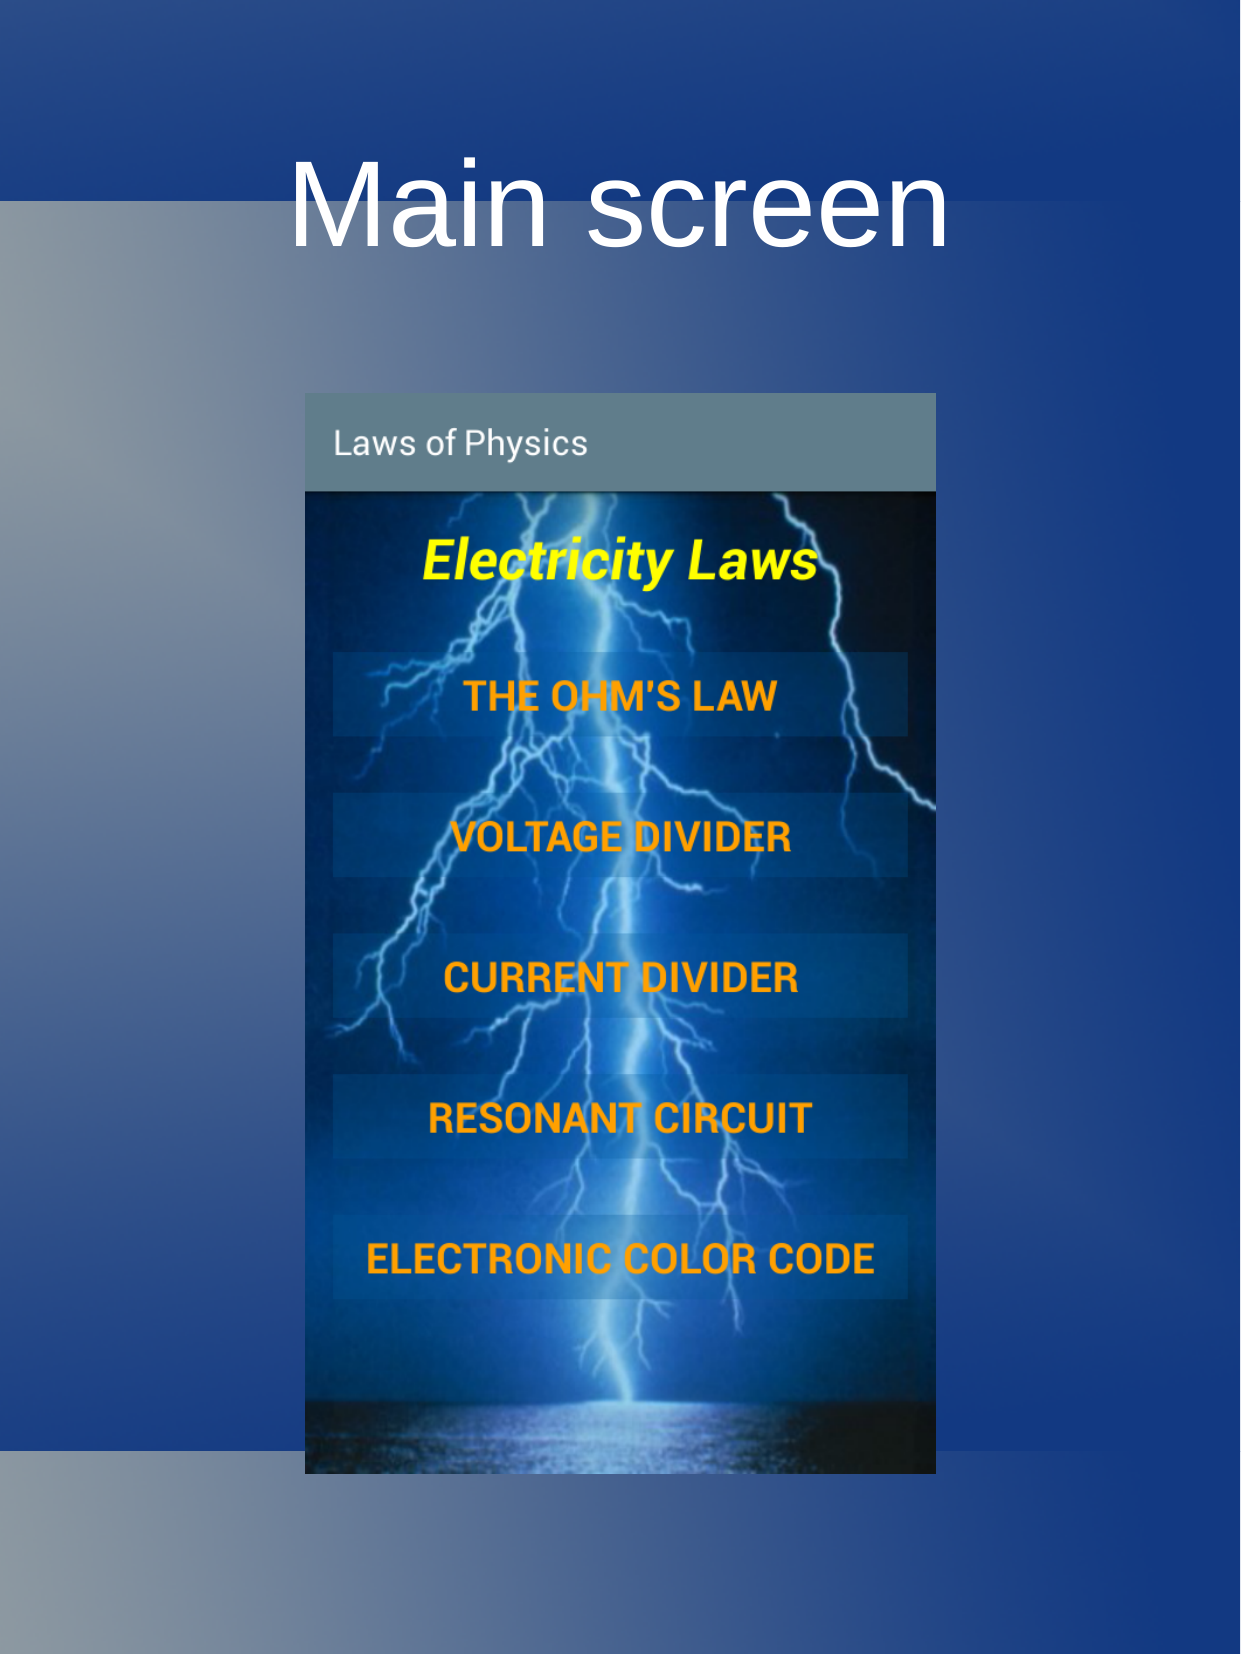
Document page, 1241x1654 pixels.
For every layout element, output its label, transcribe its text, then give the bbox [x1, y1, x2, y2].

title Main screen [62, 65, 1179, 342]
picture [0, 0, 1241, 1654]
